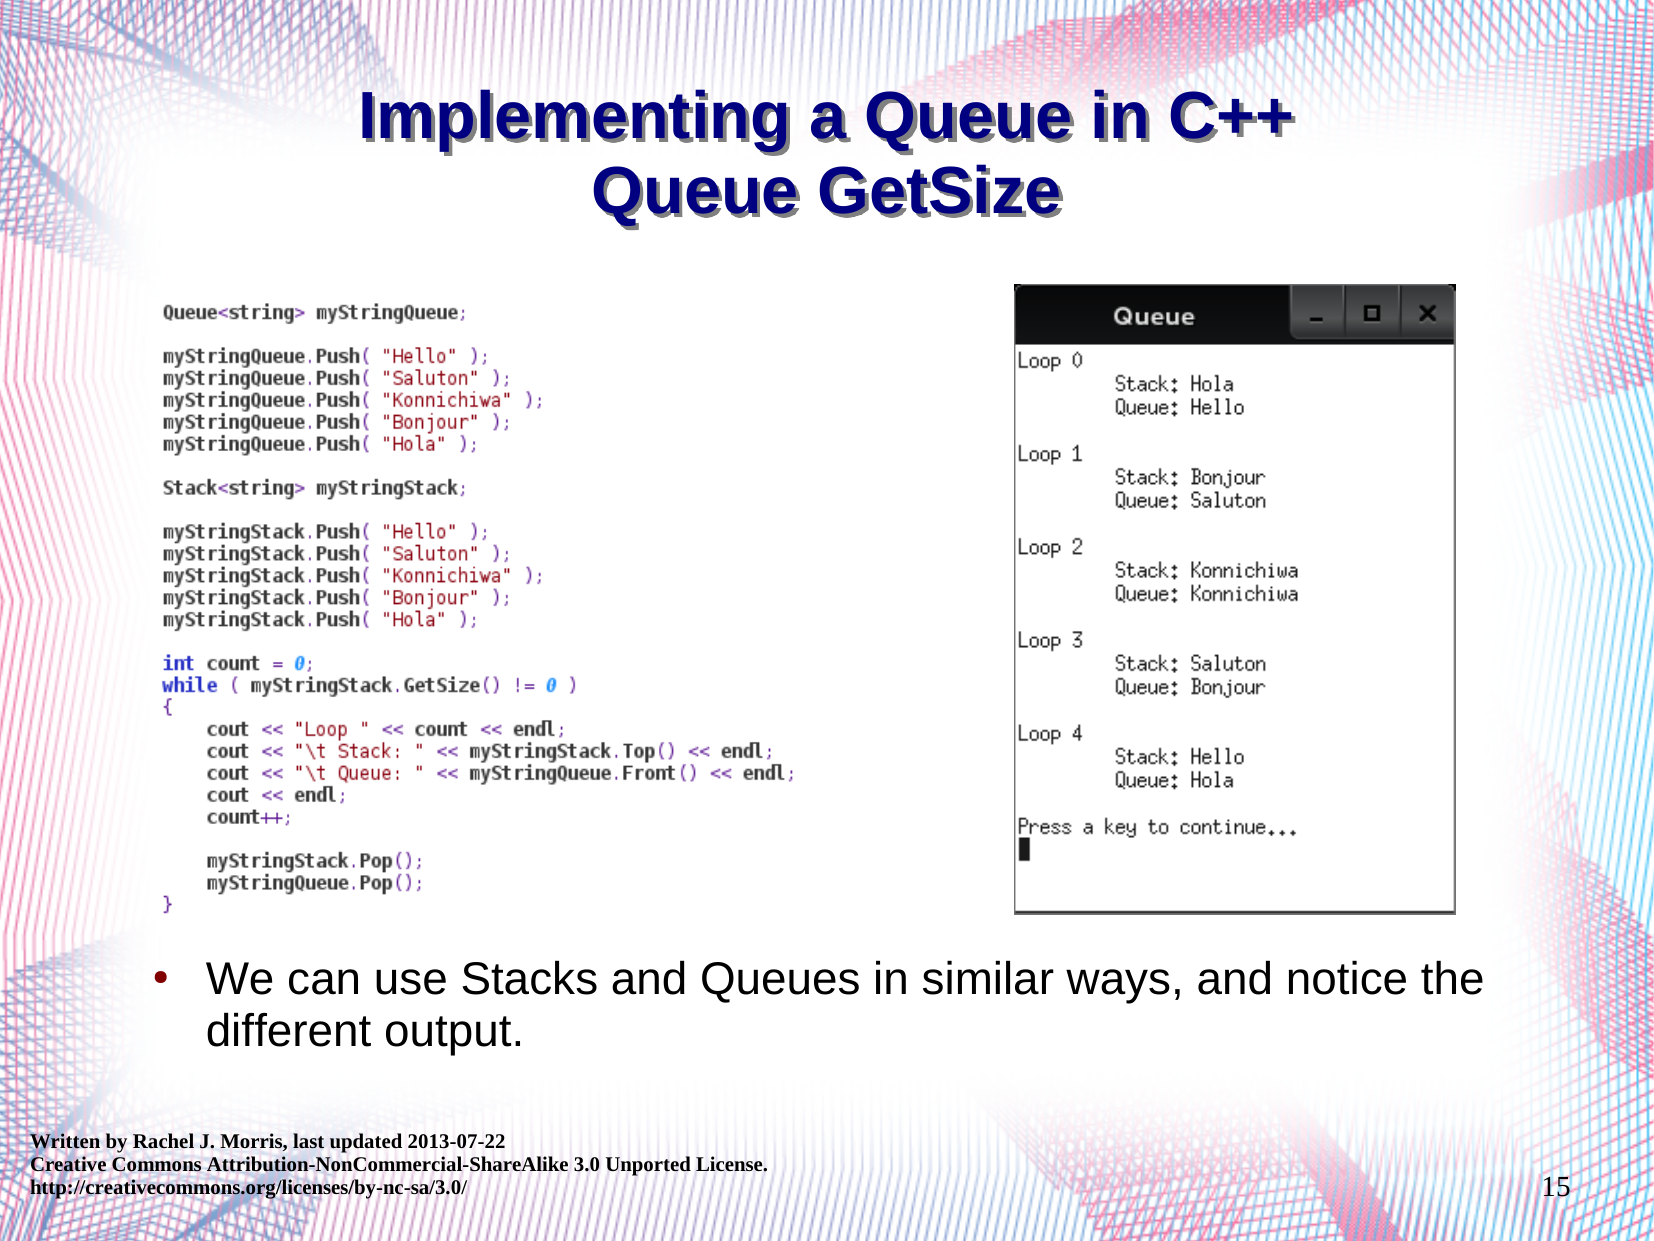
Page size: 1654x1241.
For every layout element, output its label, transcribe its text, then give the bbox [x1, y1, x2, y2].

picture [0, 0, 1654, 1241]
title Implementing a Queue in C++ Queue GetSize [82, 49, 1571, 257]
list We can use Stacks and Queues in similar ways, and notice the different output. [135, 953, 1516, 1111]
